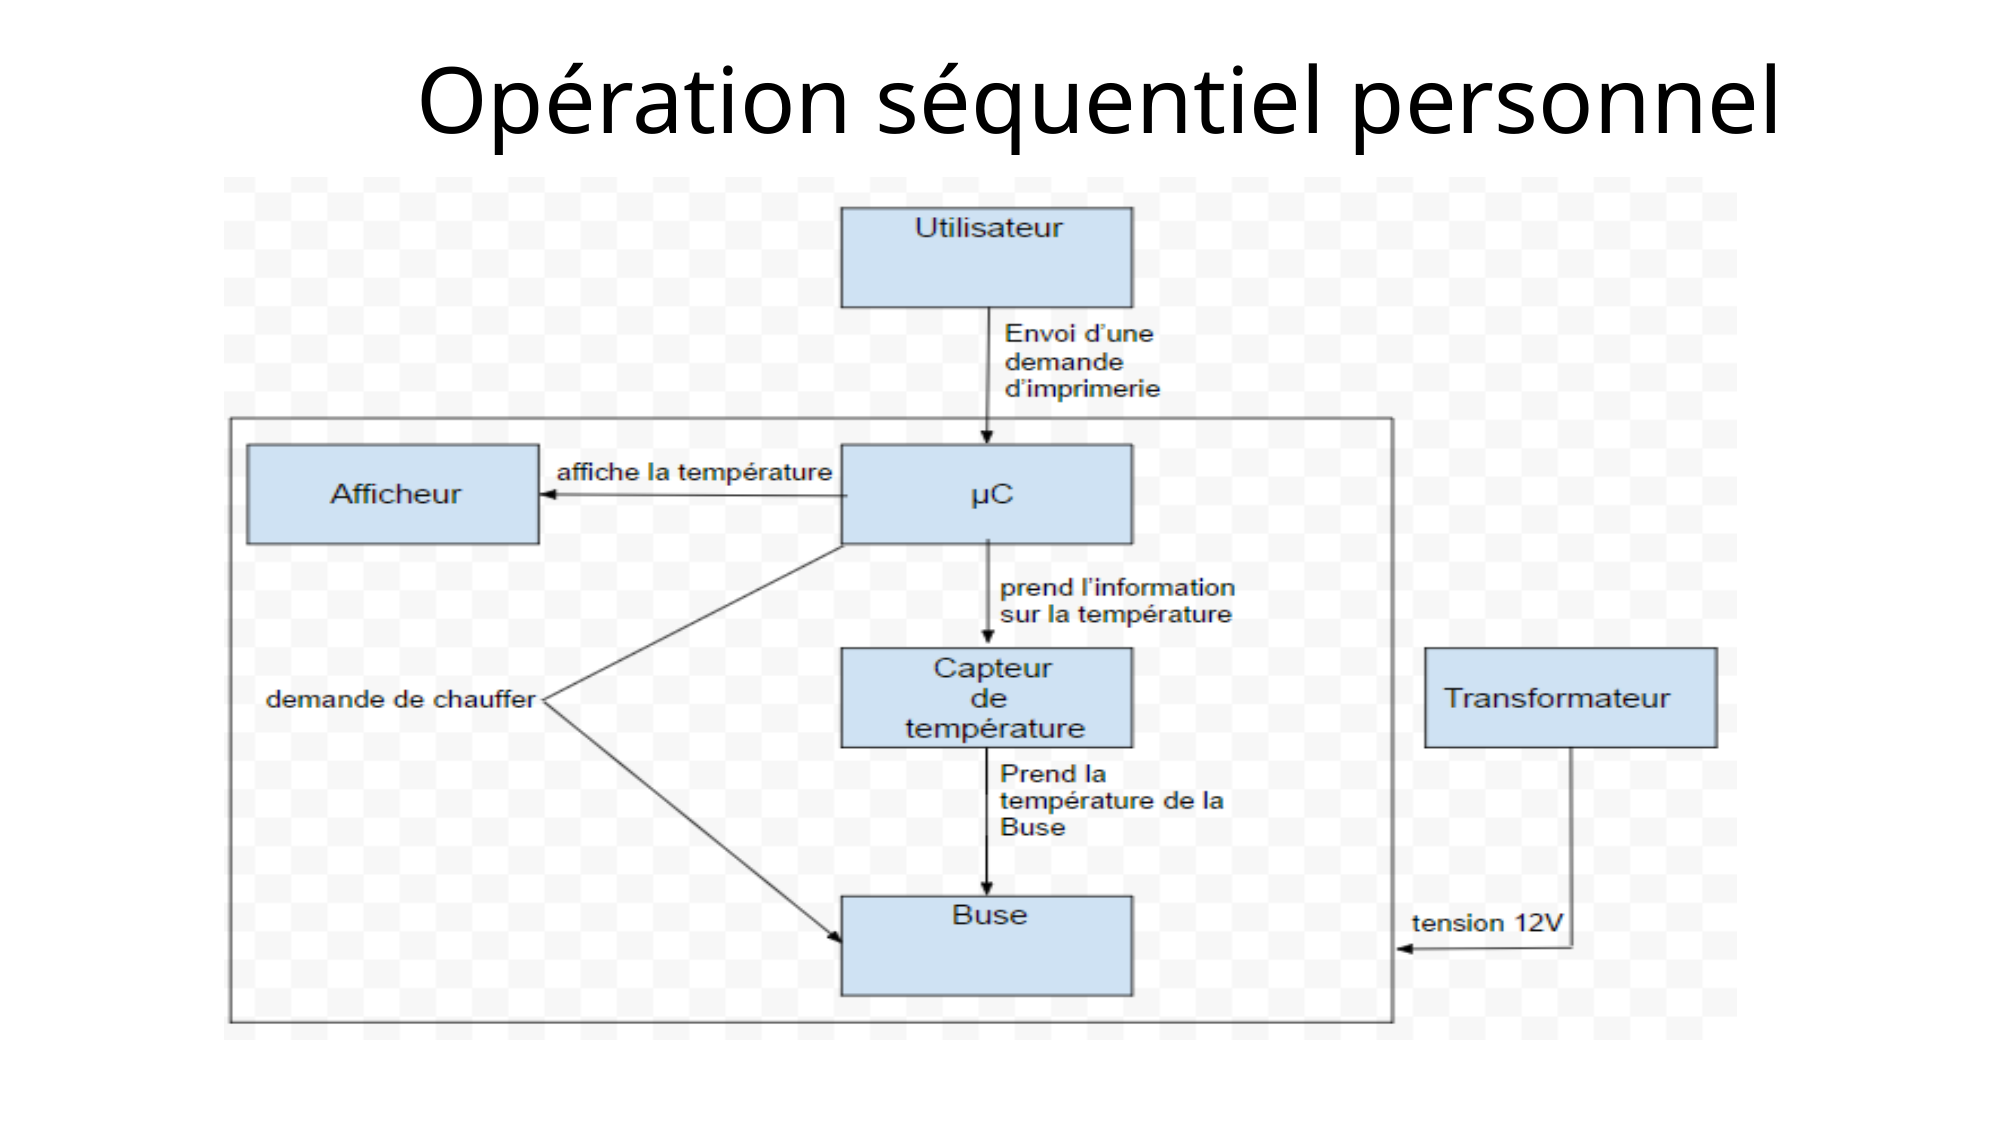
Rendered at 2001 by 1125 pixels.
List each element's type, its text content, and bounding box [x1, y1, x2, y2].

title Opération séquentiel personnel [401, 47, 2000, 265]
picture [224, 177, 1737, 1040]
